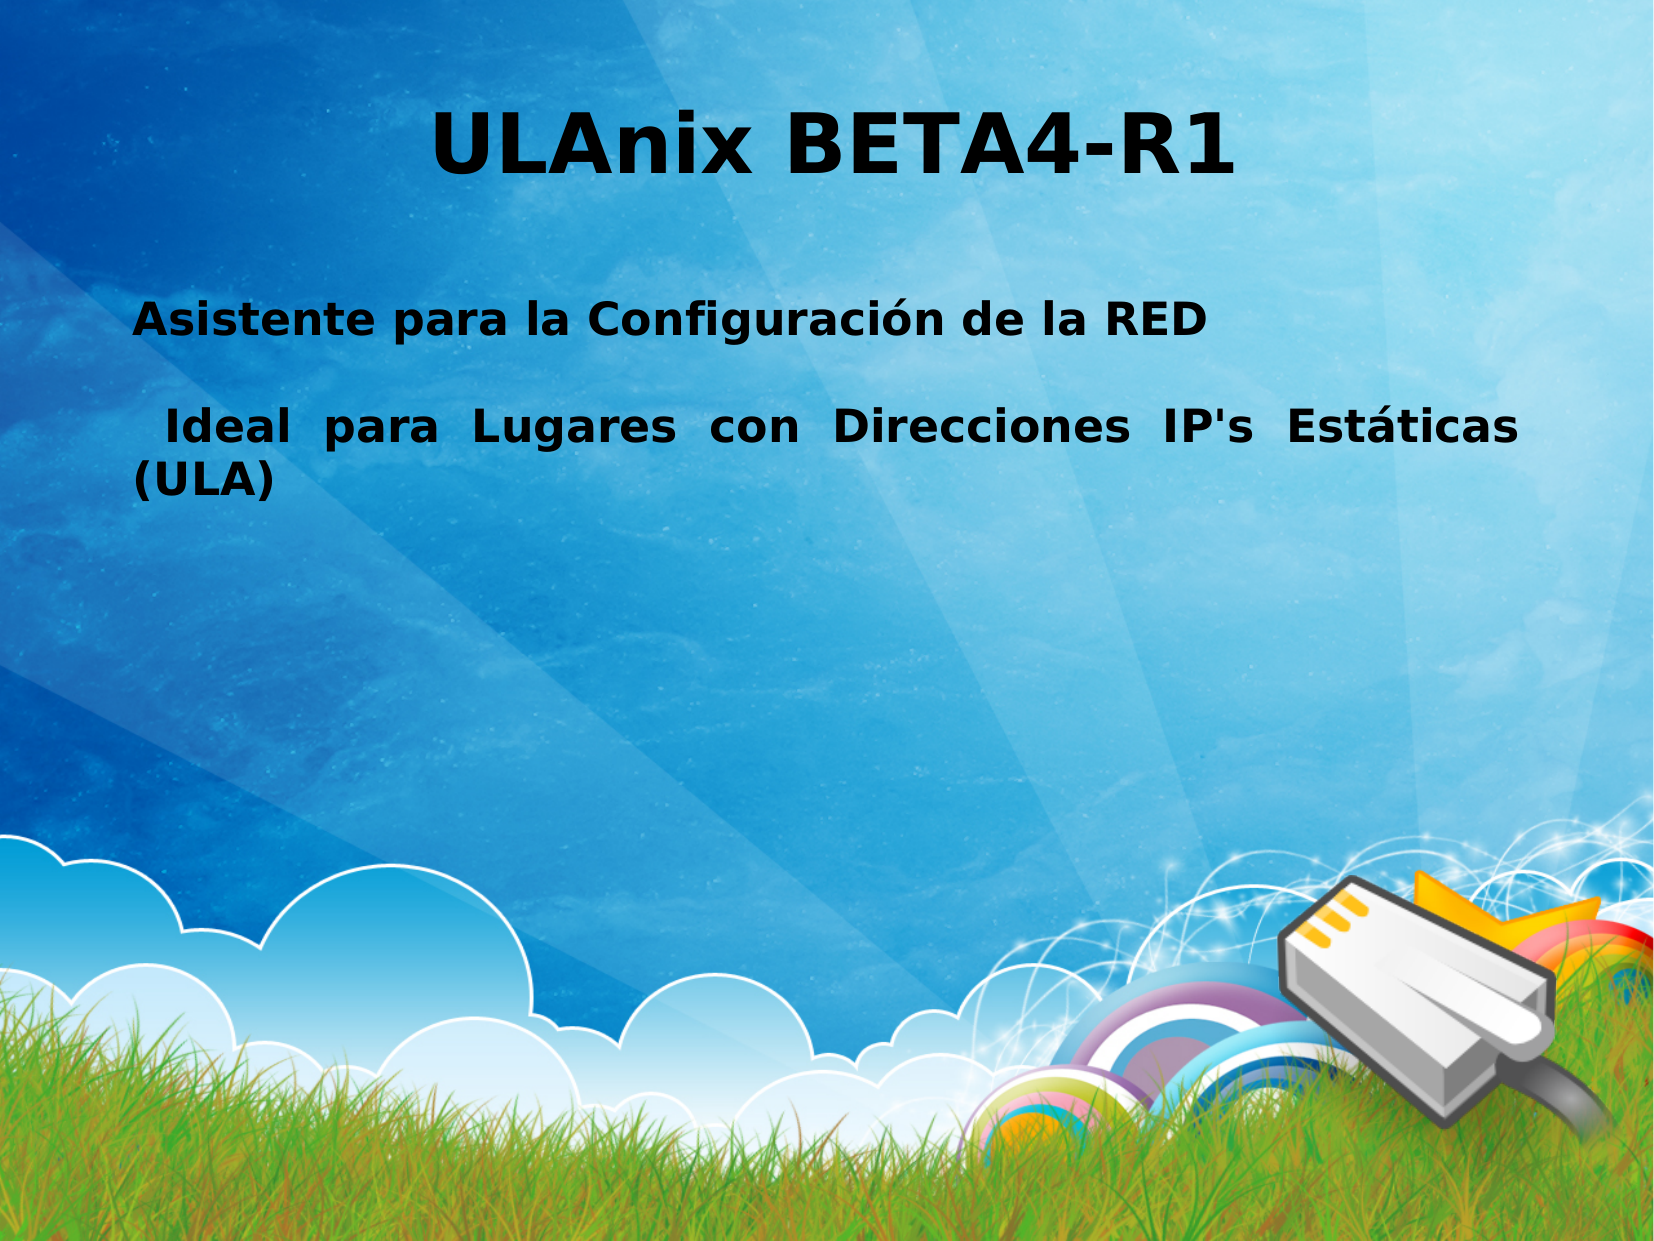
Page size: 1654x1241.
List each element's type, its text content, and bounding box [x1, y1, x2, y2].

text_box Asistente para la Configuración de la RED Ideal para Lugares con Direcciones IP's Estáticas (ULA) [118, 285, 1536, 514]
picture [0, 0, 1654, 1241]
text_box ULAnix BETA4-R1 [413, 88, 1447, 201]
